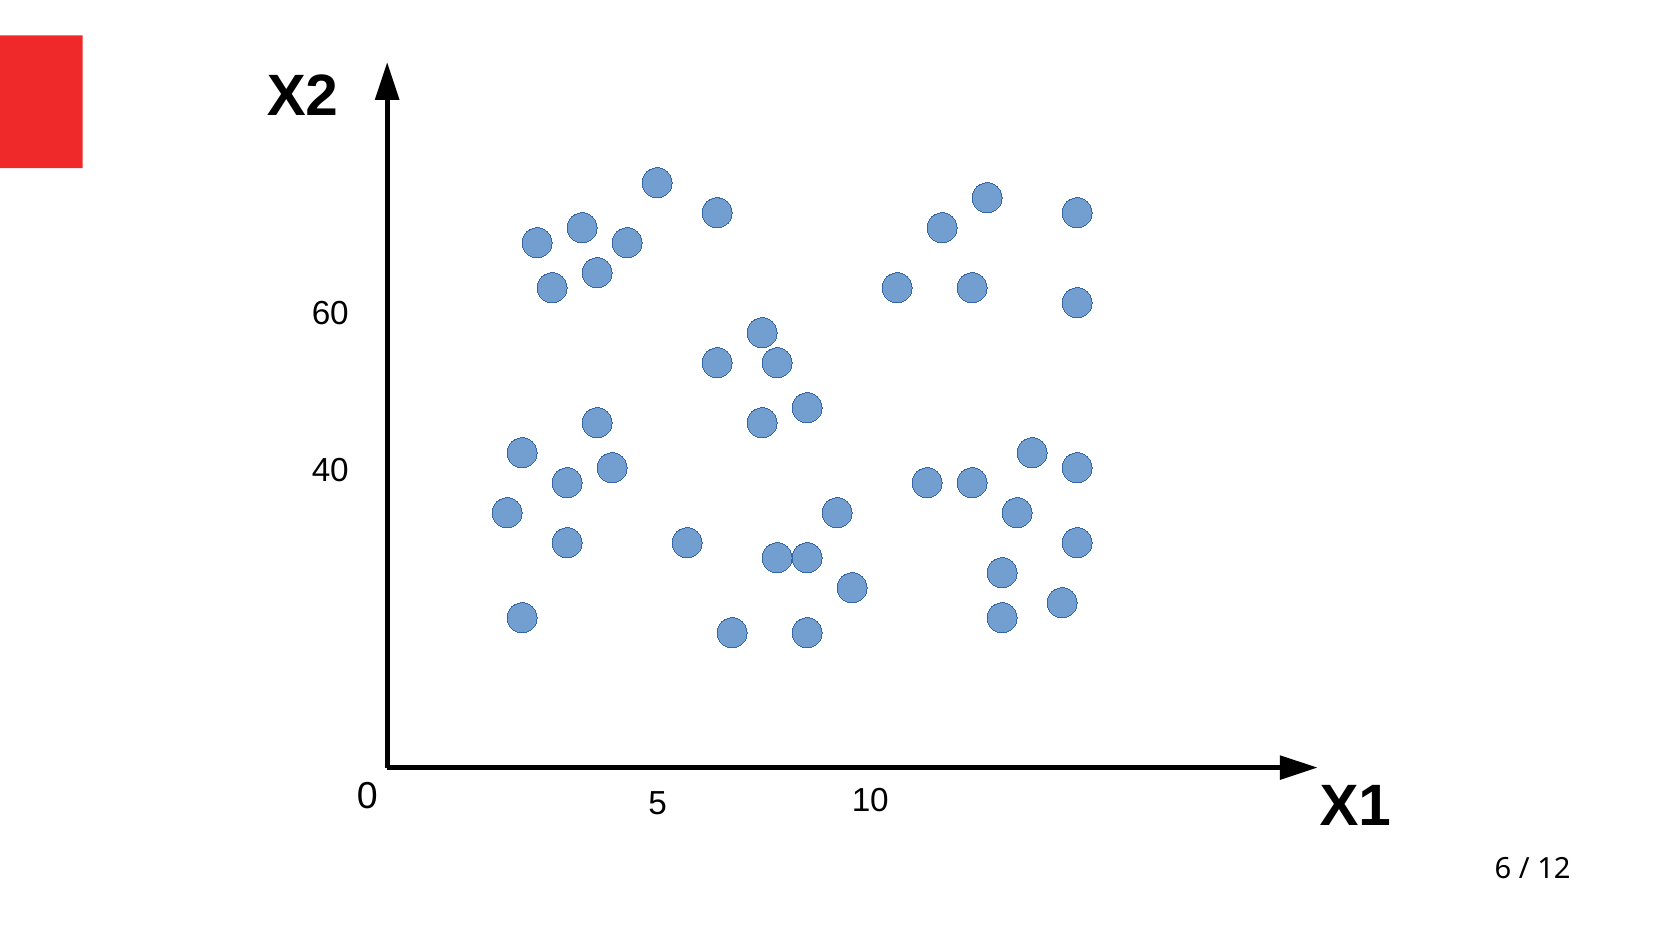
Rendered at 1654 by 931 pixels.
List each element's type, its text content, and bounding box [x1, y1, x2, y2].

text_box [1062, 197, 1093, 228]
text_box [672, 527, 703, 558]
text_box 5 [633, 776, 688, 837]
text_box [792, 617, 823, 648]
text_box [912, 467, 943, 498]
text_box [762, 347, 793, 378]
text_box [1002, 497, 1033, 528]
text_box [747, 317, 778, 348]
text_box [822, 497, 853, 528]
text_box [1062, 527, 1093, 558]
text_box [747, 407, 778, 438]
text_box [552, 467, 583, 498]
text_box [957, 467, 988, 498]
text_box [642, 167, 673, 198]
text_box [597, 452, 628, 483]
text_box [987, 602, 1018, 633]
text_box [537, 272, 568, 303]
text_box [792, 392, 823, 423]
text_box [1062, 287, 1093, 318]
text_box [702, 197, 733, 228]
text_box [582, 407, 613, 438]
text_box [957, 272, 988, 303]
text_box 0 [342, 767, 398, 826]
text_box [762, 542, 823, 573]
text_box [1062, 452, 1093, 483]
text_box [927, 212, 958, 243]
text_box [567, 212, 598, 243]
text_box [1047, 587, 1078, 618]
text_box 10 [837, 774, 915, 828]
text_box [582, 257, 613, 288]
text_box [492, 497, 523, 528]
text_box [507, 602, 538, 633]
text_box [987, 557, 1018, 588]
text_box [1017, 437, 1048, 468]
text_box X1 [1304, 764, 1425, 855]
text_box [882, 272, 913, 303]
text_box [507, 437, 538, 468]
text_box 40 [297, 444, 375, 498]
text_box X2 [252, 55, 370, 138]
text_box 60 [297, 287, 375, 341]
text_box [837, 572, 868, 603]
text_box [702, 347, 733, 378]
text_box [972, 182, 1003, 213]
text_box [717, 617, 748, 648]
text_box [552, 527, 583, 558]
text_box [612, 227, 643, 258]
text_box [522, 227, 553, 258]
